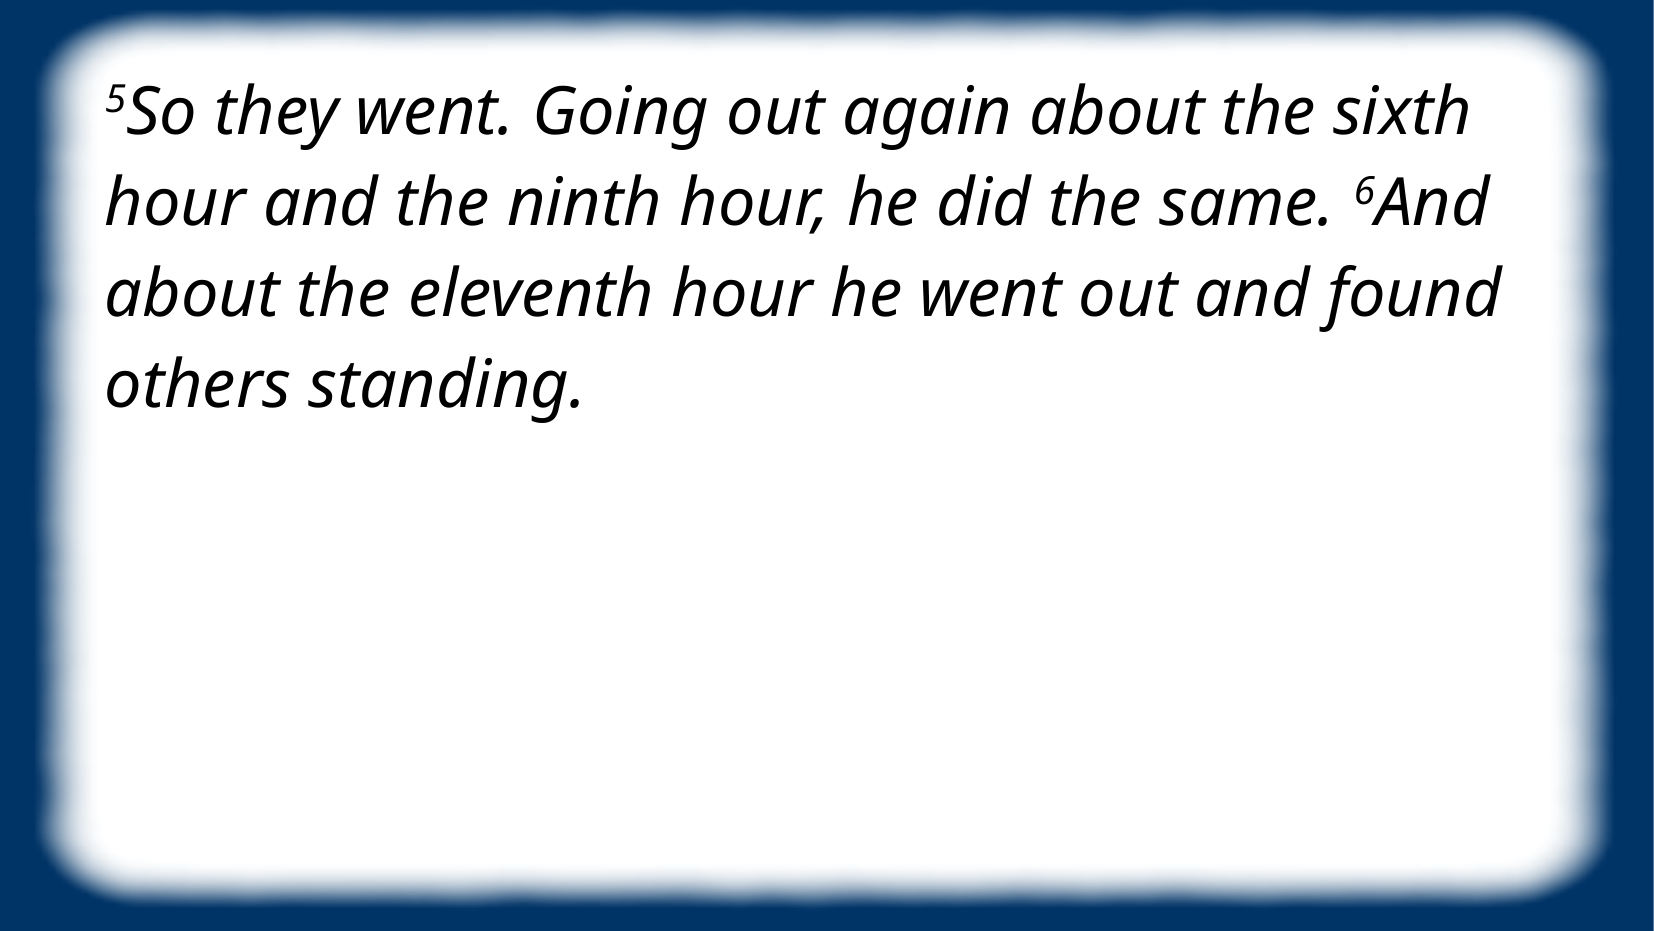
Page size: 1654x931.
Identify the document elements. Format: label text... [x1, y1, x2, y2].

text_box 5So they went. Going out again about the sixth hour and the ninth hour, he did the same. 6And about the eleventh hour he went out and found others standing. [90, 56, 1561, 436]
picture [0, 0, 1654, 931]
